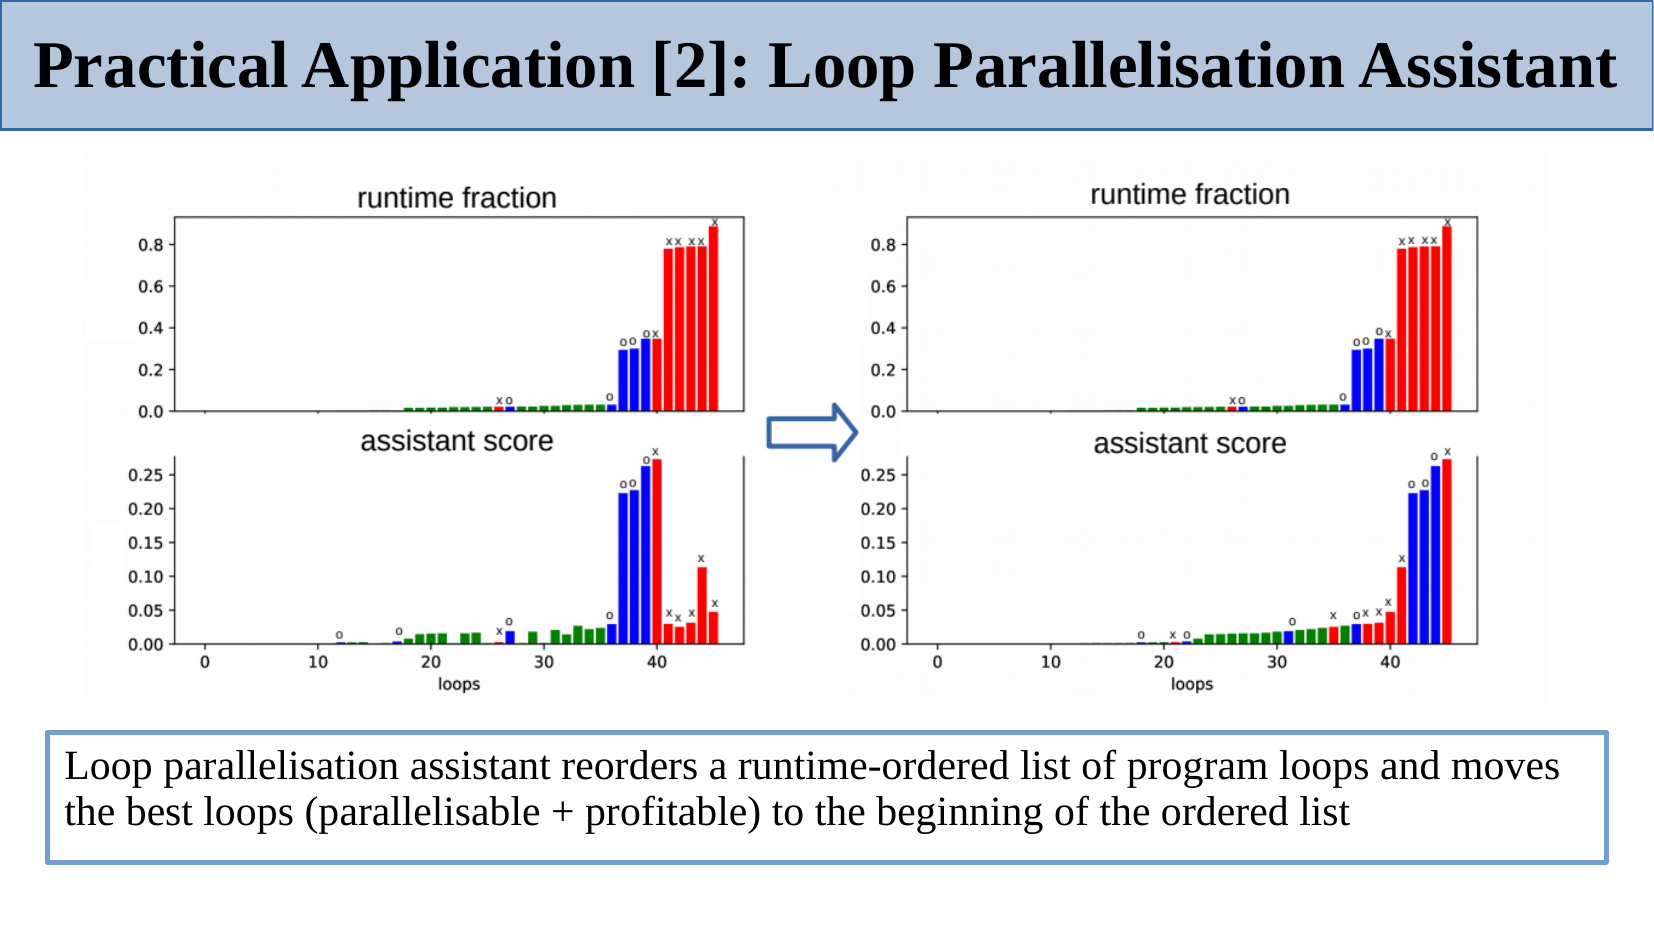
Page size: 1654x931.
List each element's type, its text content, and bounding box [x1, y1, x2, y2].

text_box Loop parallelisation assistant reorders a runtime-ordered list of program loops and moves the best loops (parallelisable + profitable) to the beginning of the ordered list [47, 732, 1607, 863]
title Practical Application [2]: Loop Parallelisation Assistant [0, 0, 1654, 130]
picture [82, 153, 1548, 703]
